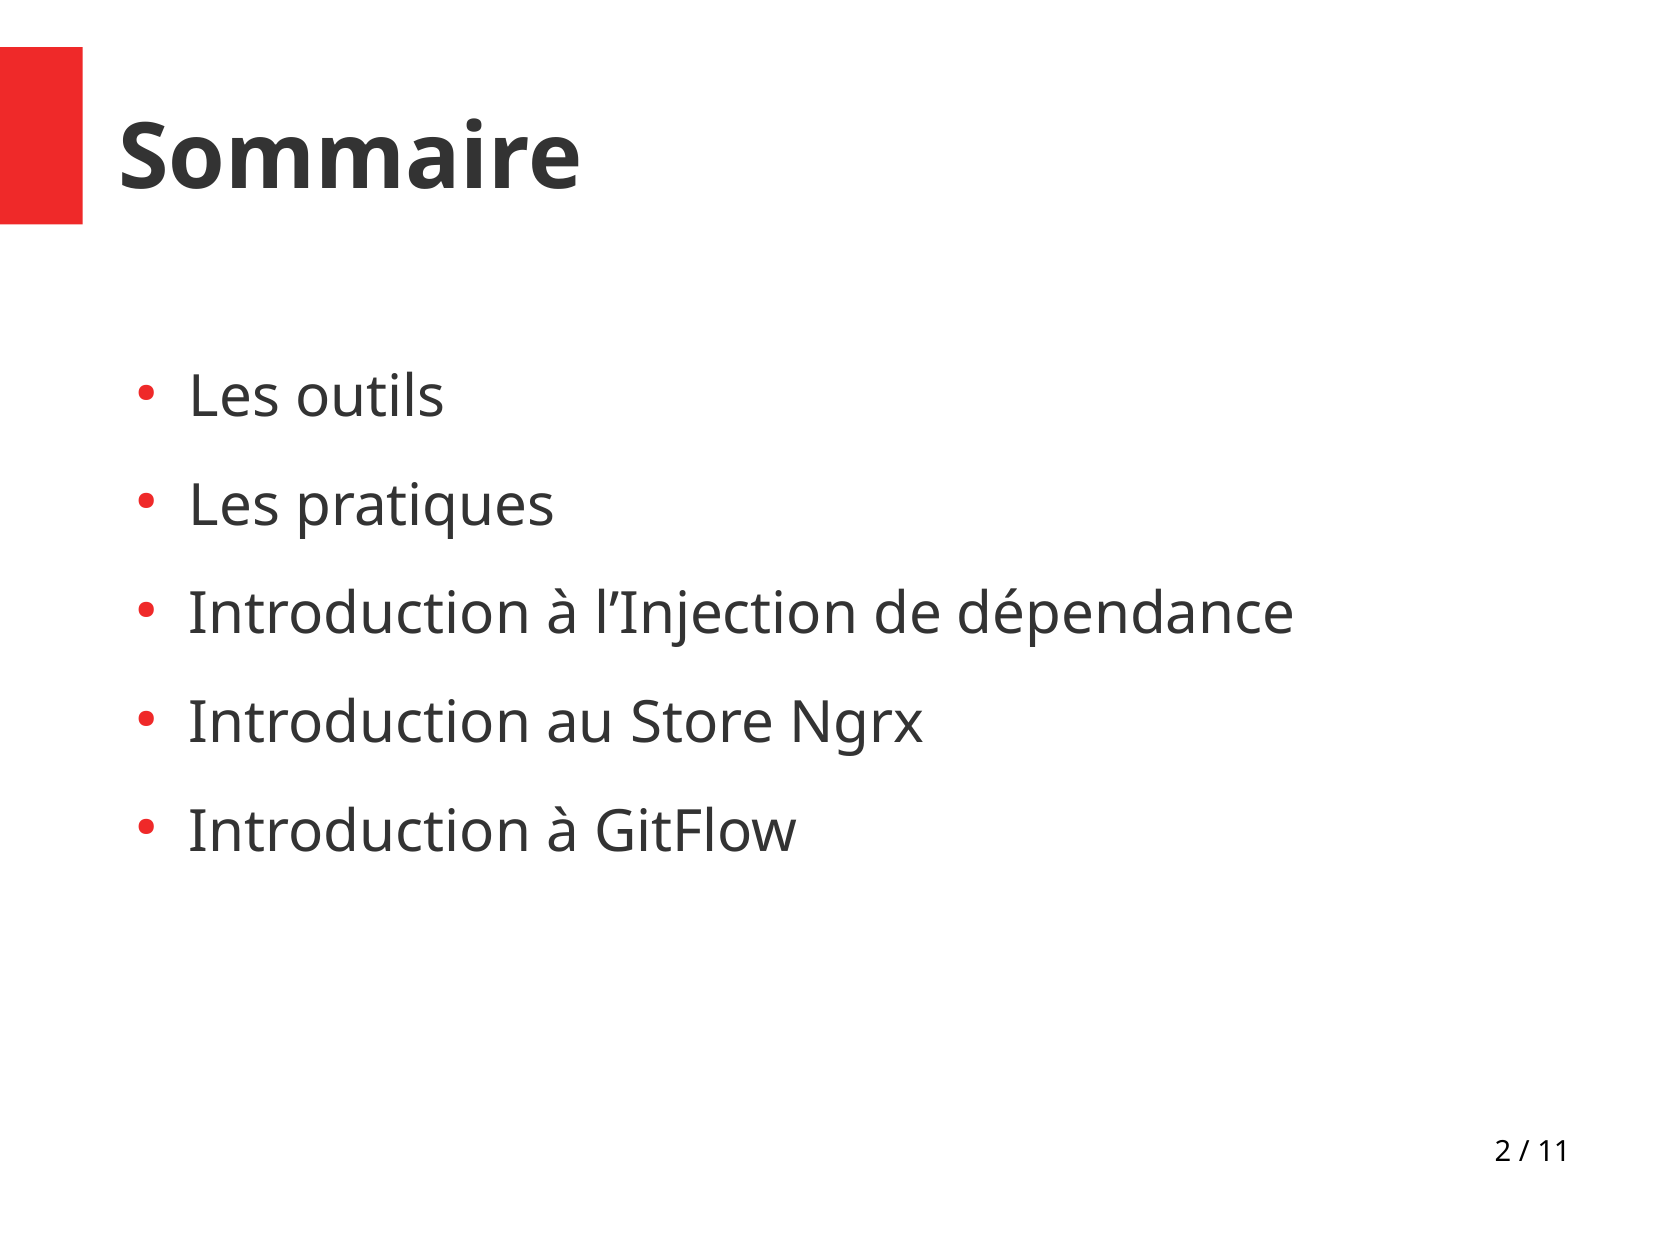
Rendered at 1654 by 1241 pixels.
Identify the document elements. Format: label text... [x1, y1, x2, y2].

list Les outils Les pratiques Introduction à l’Injection de dépendance Introduction au Store Ngrx Introduction à GitFlow [118, 354, 1536, 1074]
title Sommaire [118, 49, 1571, 257]
